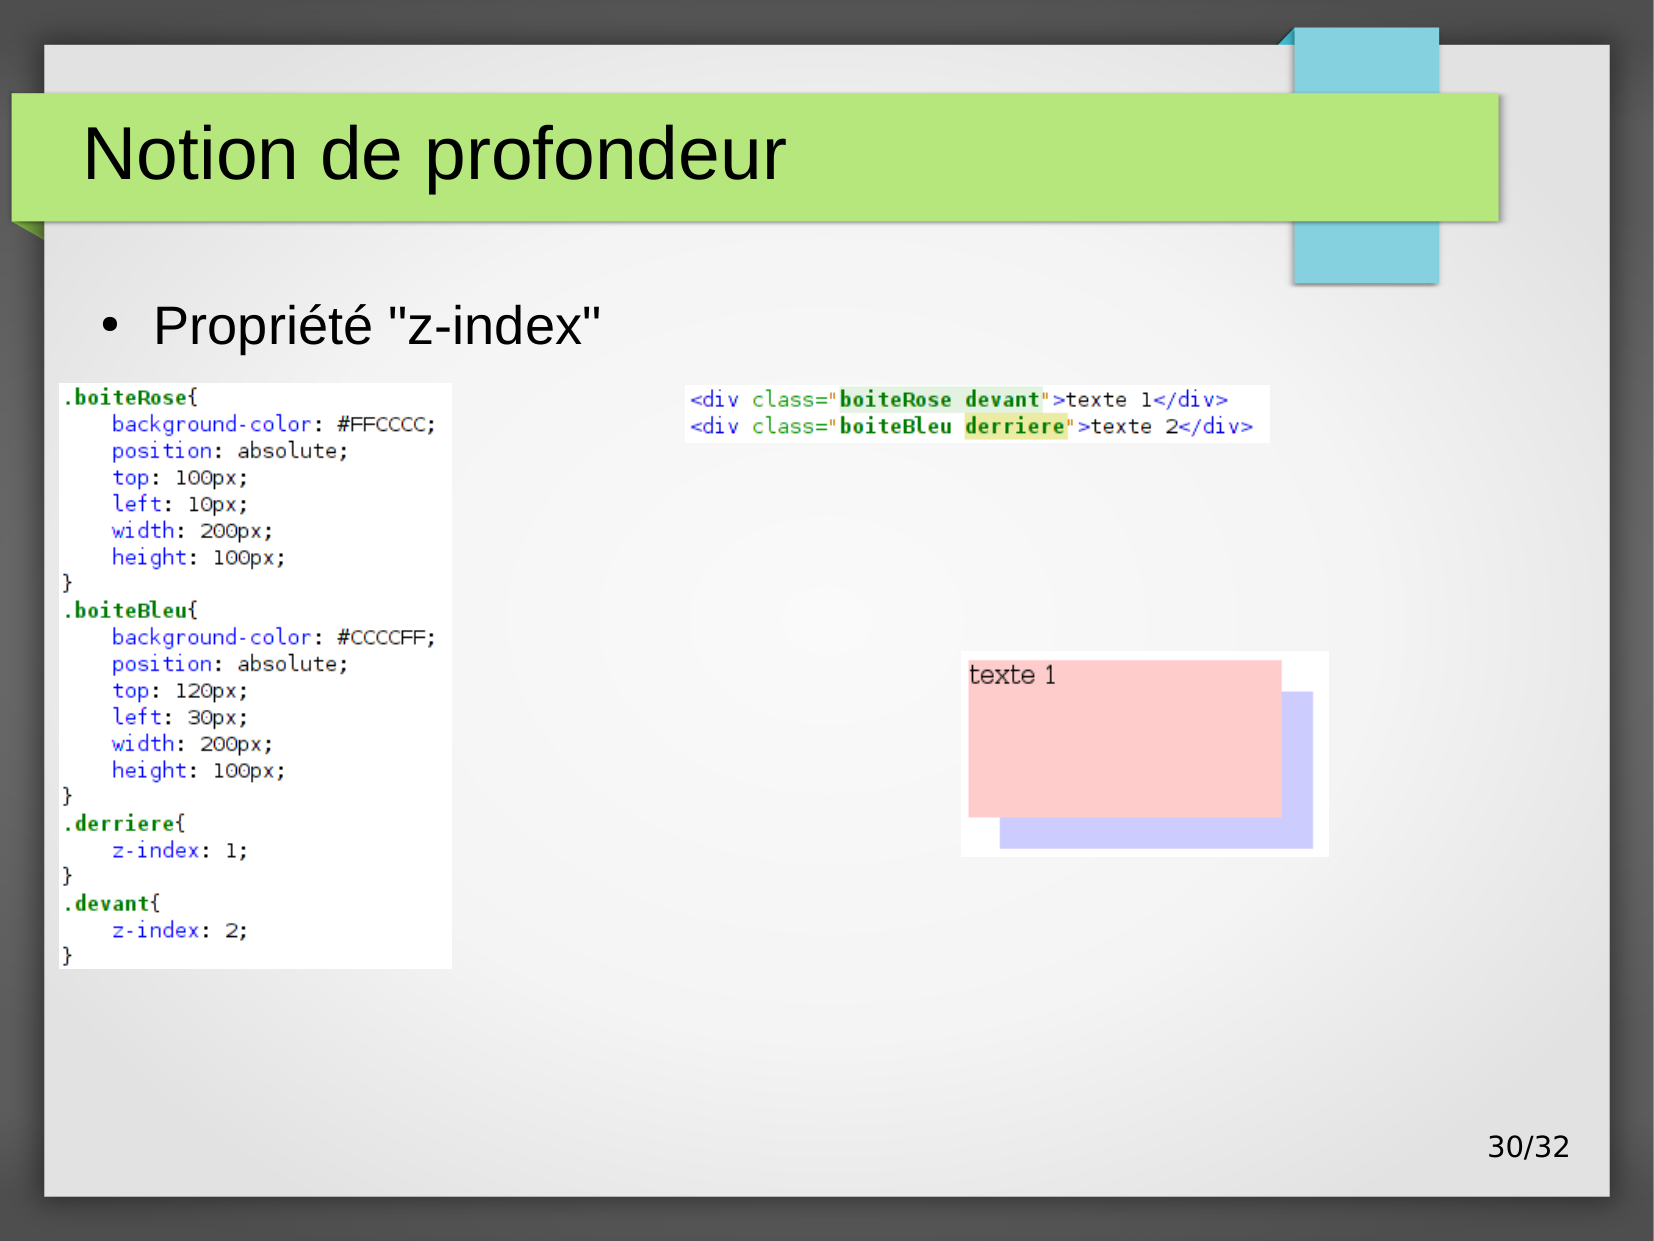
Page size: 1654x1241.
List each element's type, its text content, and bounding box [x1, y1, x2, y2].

title Notion de profondeur [82, 94, 1264, 213]
list Propriété "z-index" [82, 295, 1571, 1015]
picture [0, 0, 1654, 1241]
